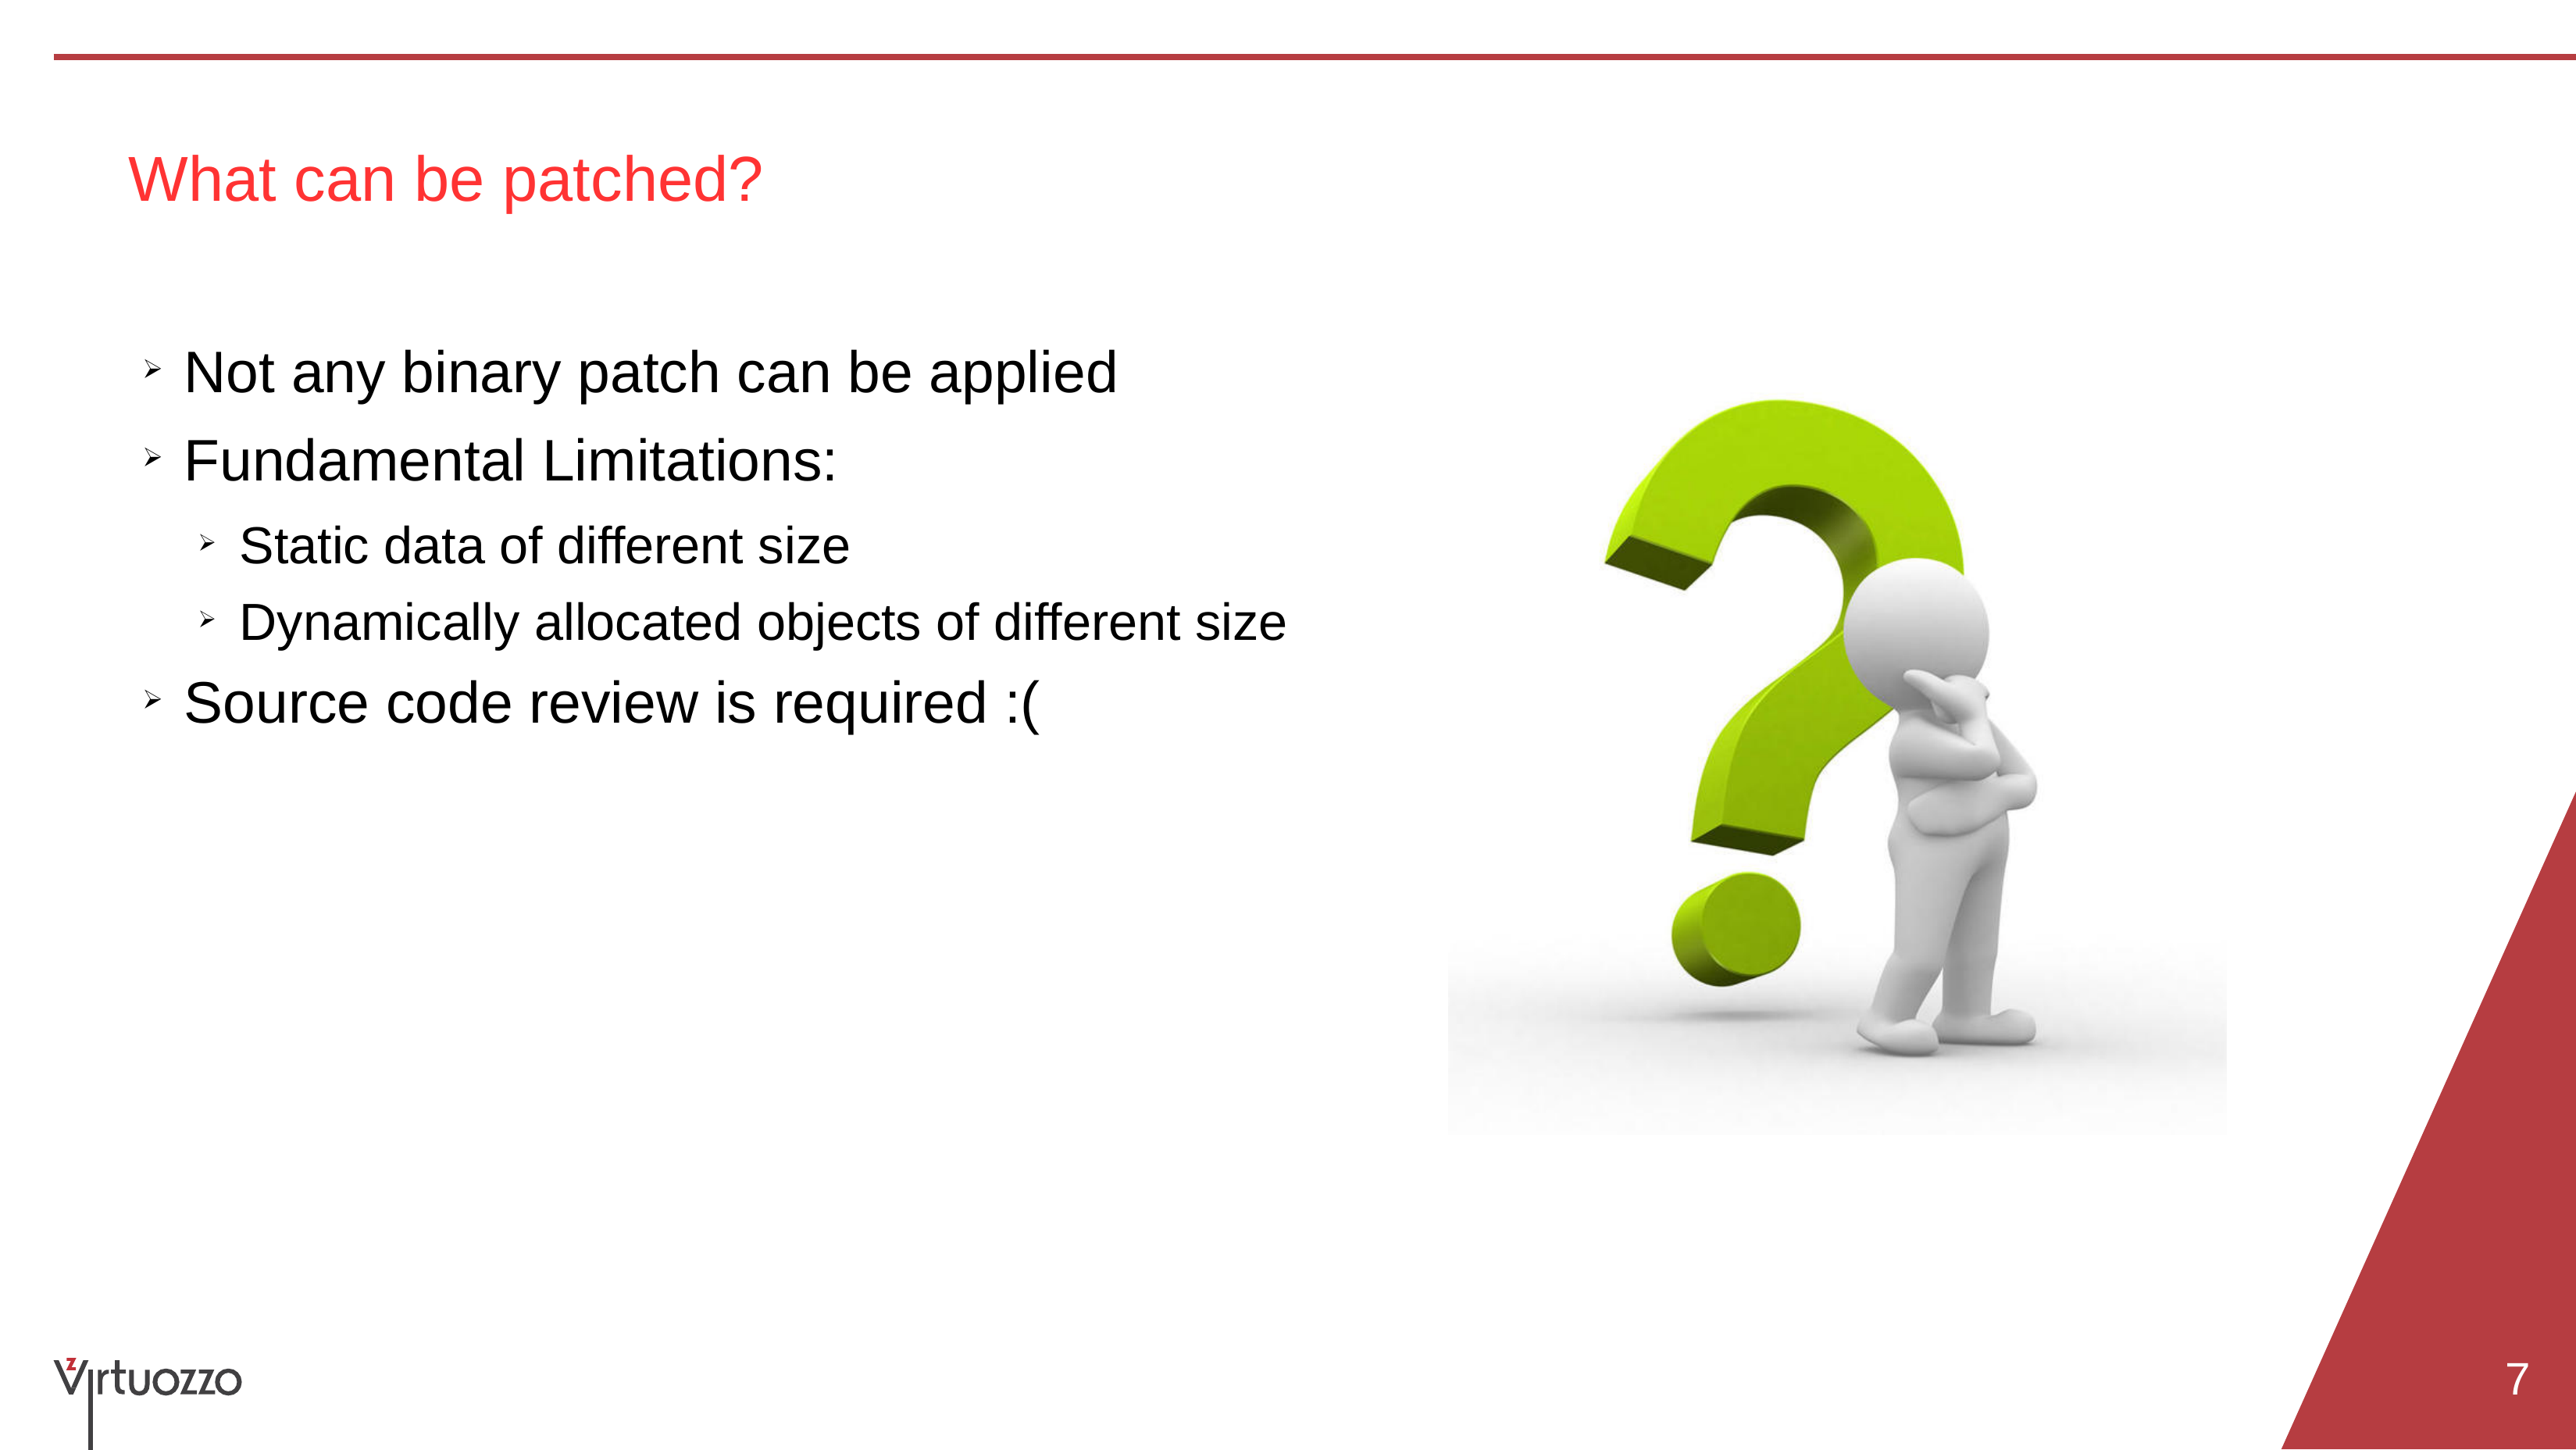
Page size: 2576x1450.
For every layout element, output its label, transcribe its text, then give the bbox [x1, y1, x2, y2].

title What can be patched? [128, 57, 2447, 300]
list Not any binary patch can be applied Fundamental Limitations: Static data of different size Dynamically allocated objects of different size Source code review is required :( [128, 339, 2447, 1180]
picture [1448, 357, 2227, 1135]
text_box <number> [2029, 1348, 2543, 1411]
